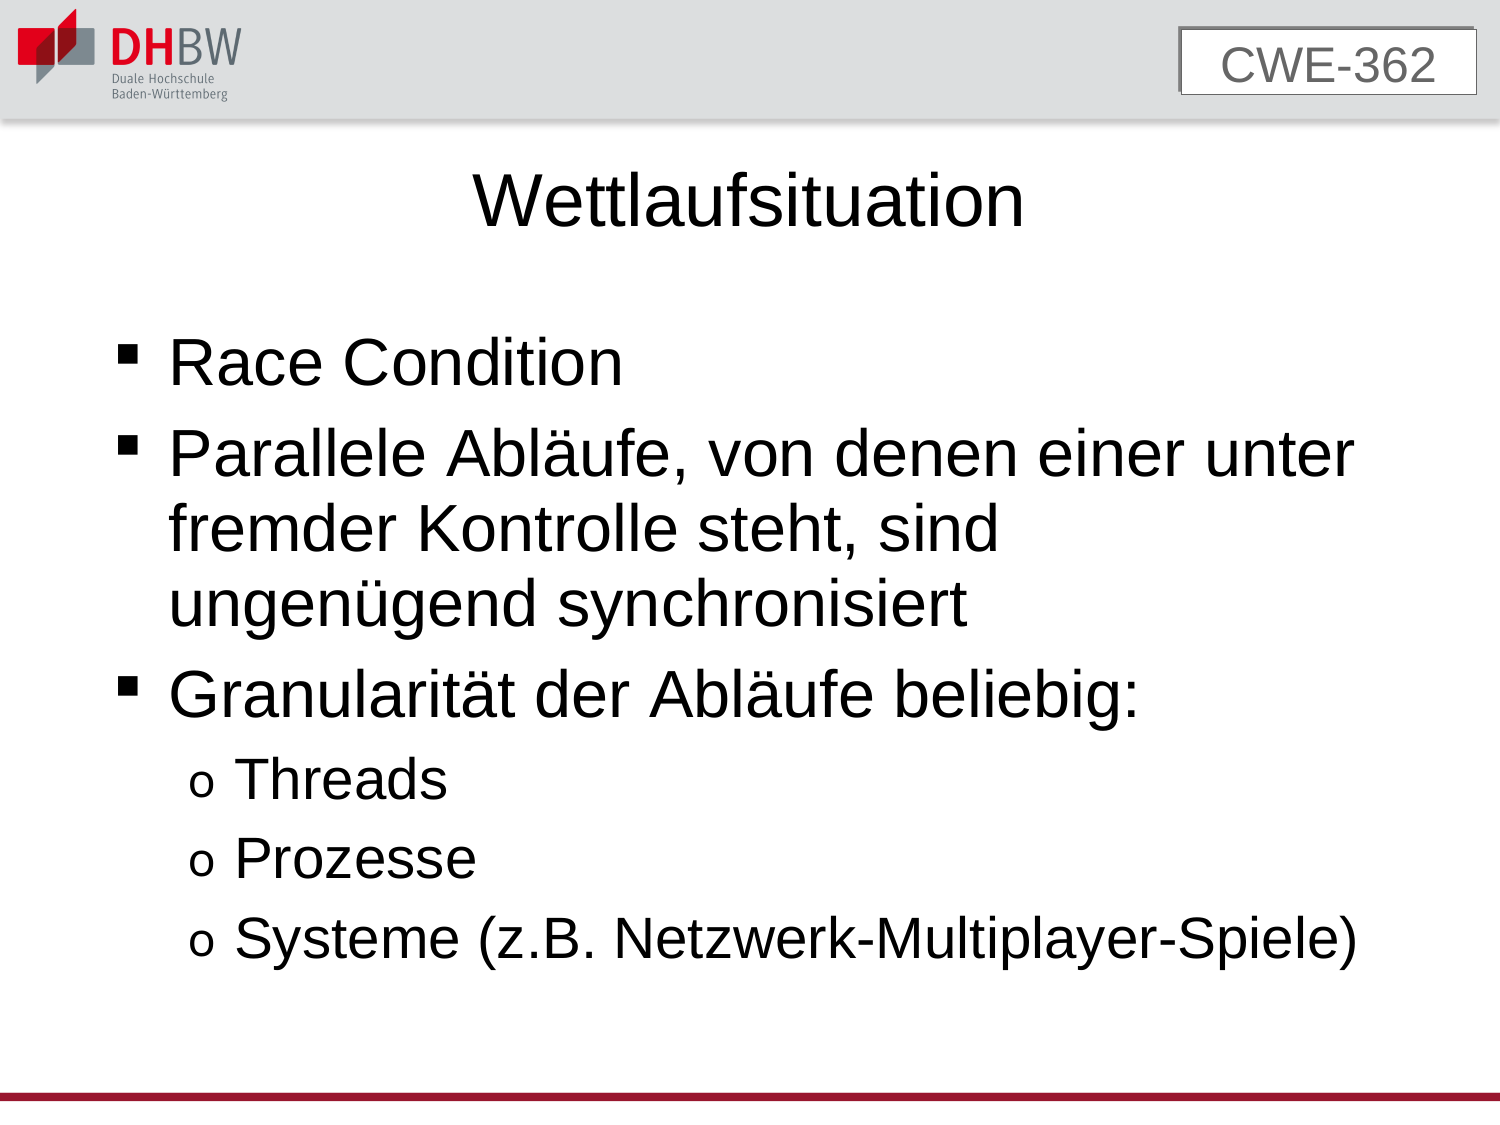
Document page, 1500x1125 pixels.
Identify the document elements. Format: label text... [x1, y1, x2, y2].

title Wettlaufsituation [0, 134, 1500, 266]
text_box CWE-362 [1181, 29, 1477, 95]
list Race Condition Parallele Abläufe, von denen einer unter fremder Kontrolle steht, sind ungenügend synchronisiert Granularität der Abläufe beliebig: Threads Prozesse Systeme (z.B. Netzwerk-Multiplayer-Spiele) [112, 324, 1388, 1036]
picture [0, 0, 1500, 134]
picture [0, 266, 1500, 1121]
